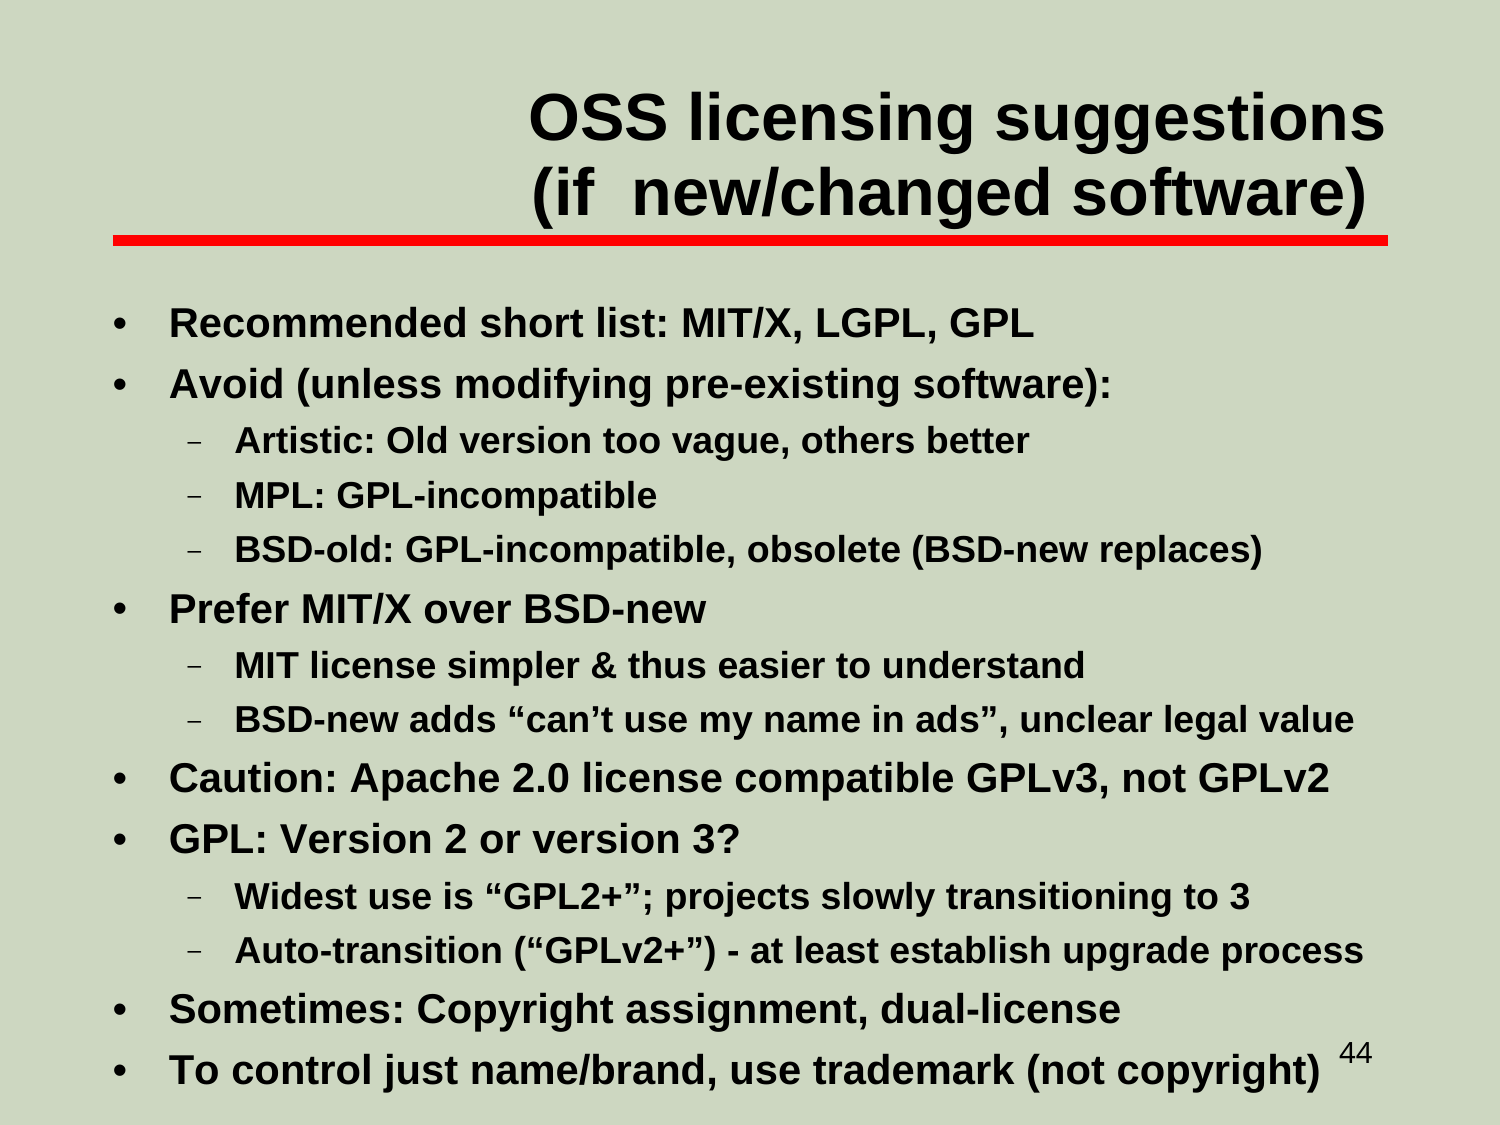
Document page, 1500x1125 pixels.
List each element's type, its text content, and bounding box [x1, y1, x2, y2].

list Recommended short list: MIT/X, LGPL, GPL Avoid (unless modifying pre-existing software): Artistic: Old version too vague, others better MPL: GPL-incompatible BSD-old: GPL-incompatible, obsolete (BSD-new replaces) Prefer MIT/X over BSD-new MIT license simpler & thus easier to understand BSD-new adds “can’t use my name in ads”, unclear legal value Caution: Apache 2.0 license compatible GPLv3, not GPLv2 GPL: Version 2 or version 3? Widest use is “GPL2+”; projects slowly transitioning to 3 Auto-transition (“GPLv2+”) - at least establish upgrade process Sometimes: Copyright assignment, dual-license To control just name/brand, use trademark (not copyright) [112, 299, 1388, 1110]
title OSS licensing suggestions (if new/changed software) [337, 79, 1388, 230]
